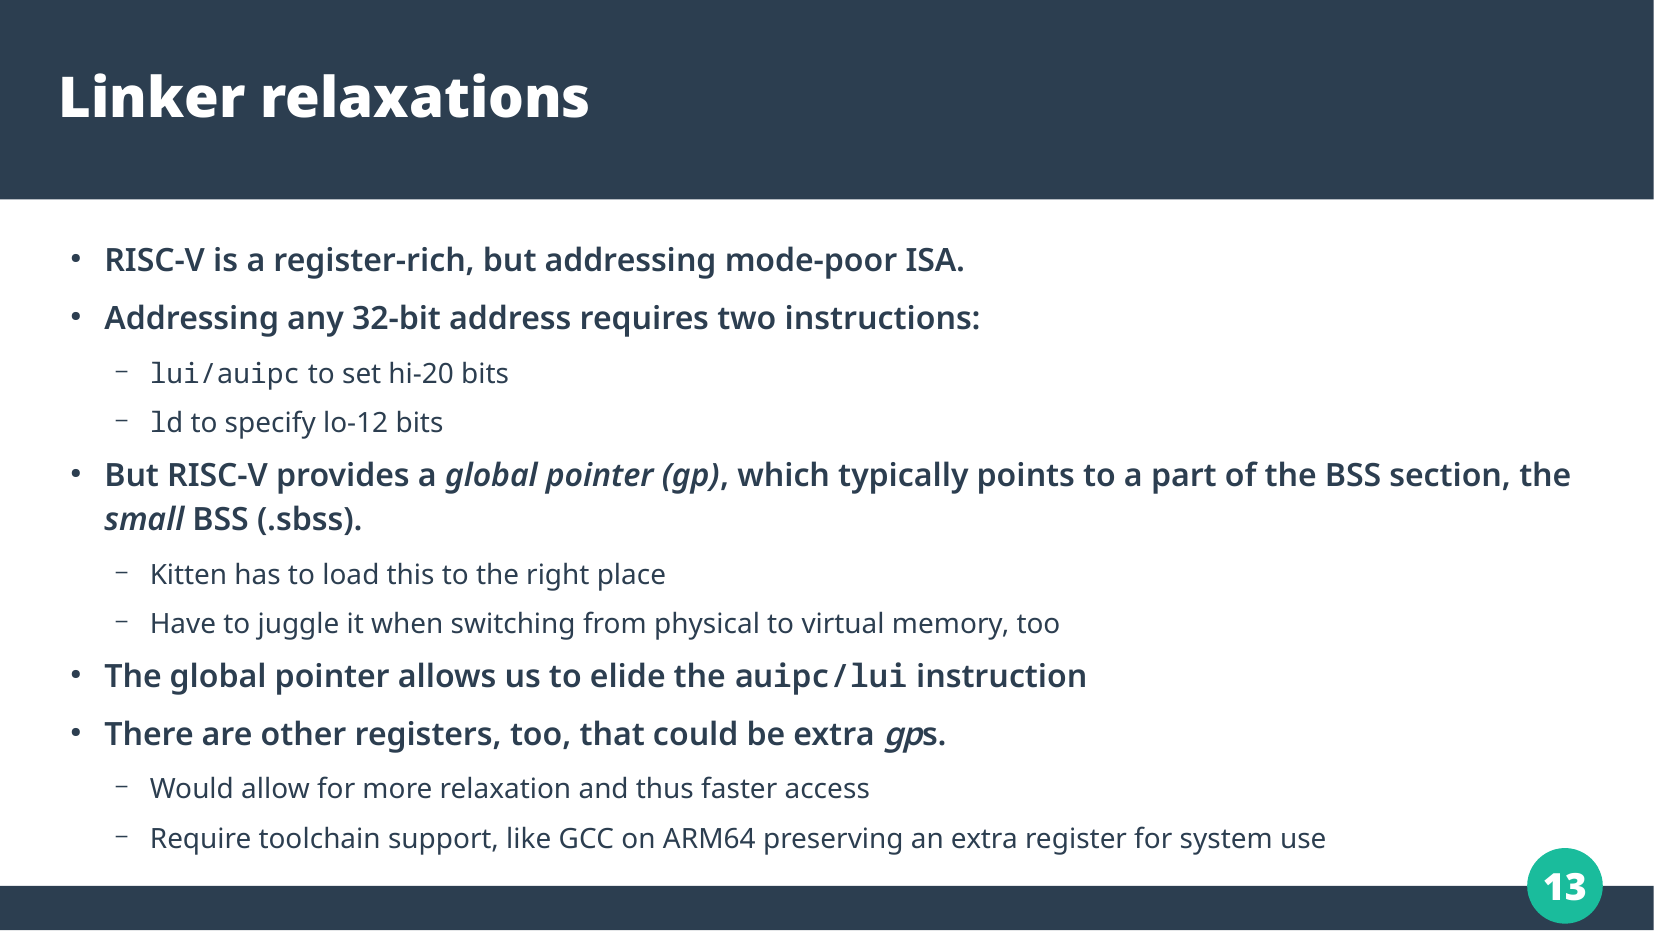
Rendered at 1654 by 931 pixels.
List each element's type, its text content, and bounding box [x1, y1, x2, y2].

list RISC-V is a register-rich, but addressing mode-poor ISA. Addressing any 32-bit address requires two instructions: lui/auipc to set hi-20 bits ld to specify lo-12 bits But RISC-V provides a global pointer (gp), which typically points to a part of the BSS section, the small BSS (.sbss). Kitten has to load this to the right place Have to juggle it when switching from physical to virtual memory, too The global pointer allows us to elide the auipc/lui instruction There are other registers, too, that could be extra gps. Would allow for more relaxation and thus faster access Require toolchain support, like GCC on ARM64 preserving an extra register for system use [59, 237, 1595, 858]
title Linker relaxations [59, 37, 1595, 156]
